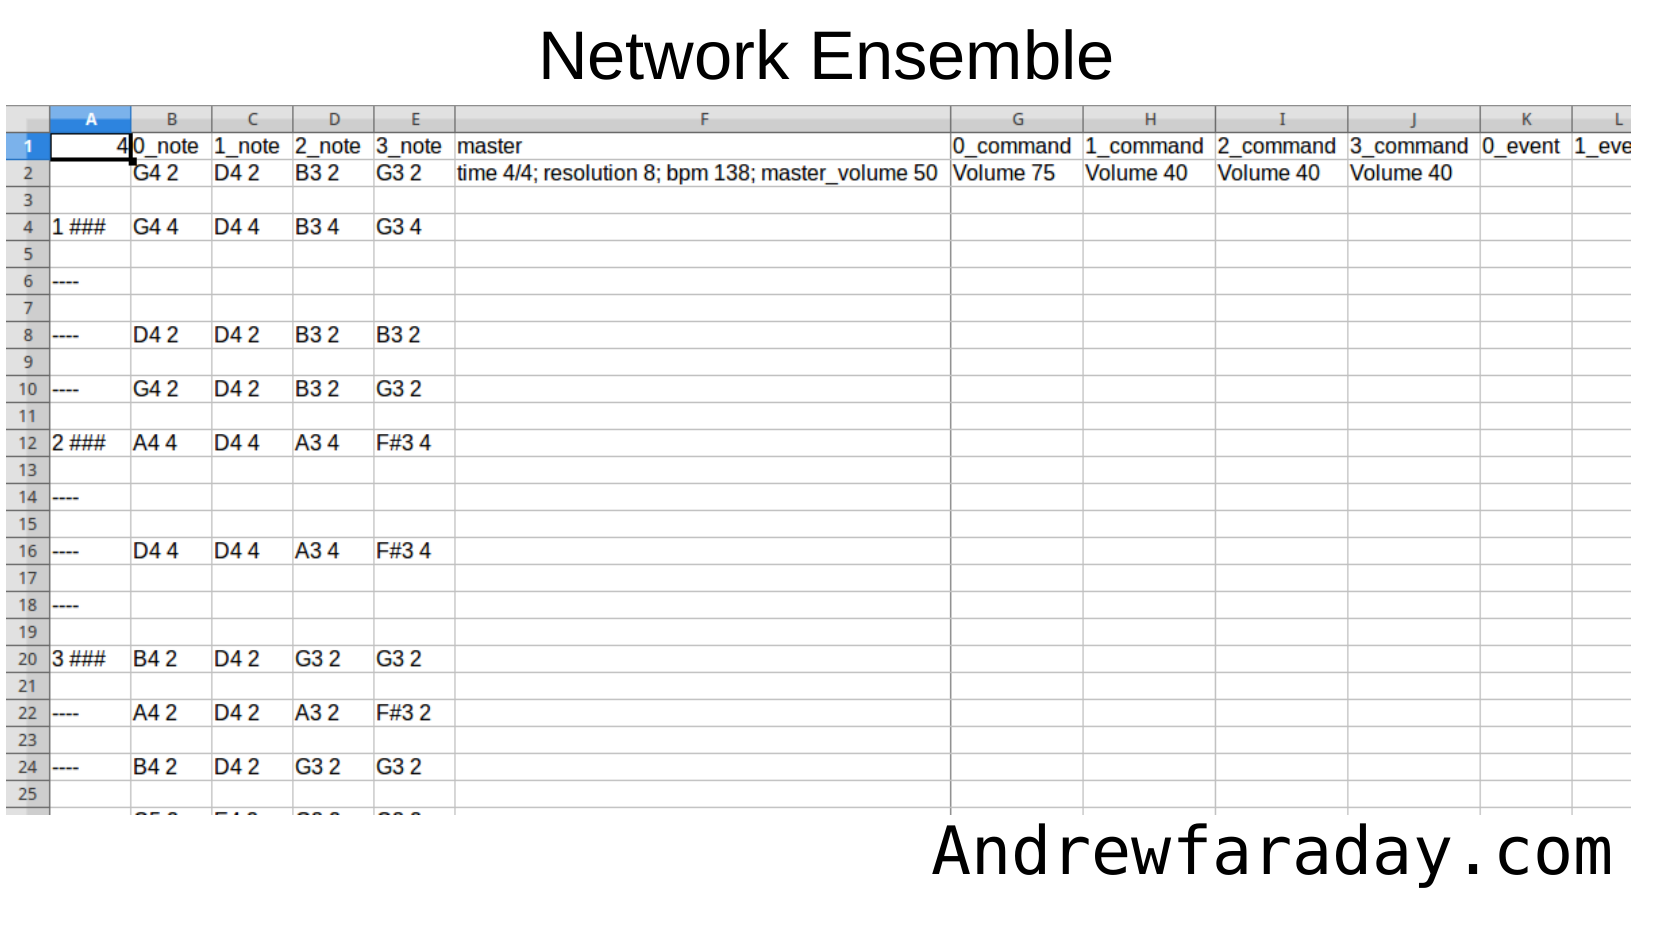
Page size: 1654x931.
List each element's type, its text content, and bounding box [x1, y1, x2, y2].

text_box Andrew Faraday @MarmiteJunction Andrewfaraday.com [744, 815, 1630, 898]
picture [6, 105, 1631, 815]
title Network Ensemble [82, 11, 1571, 99]
